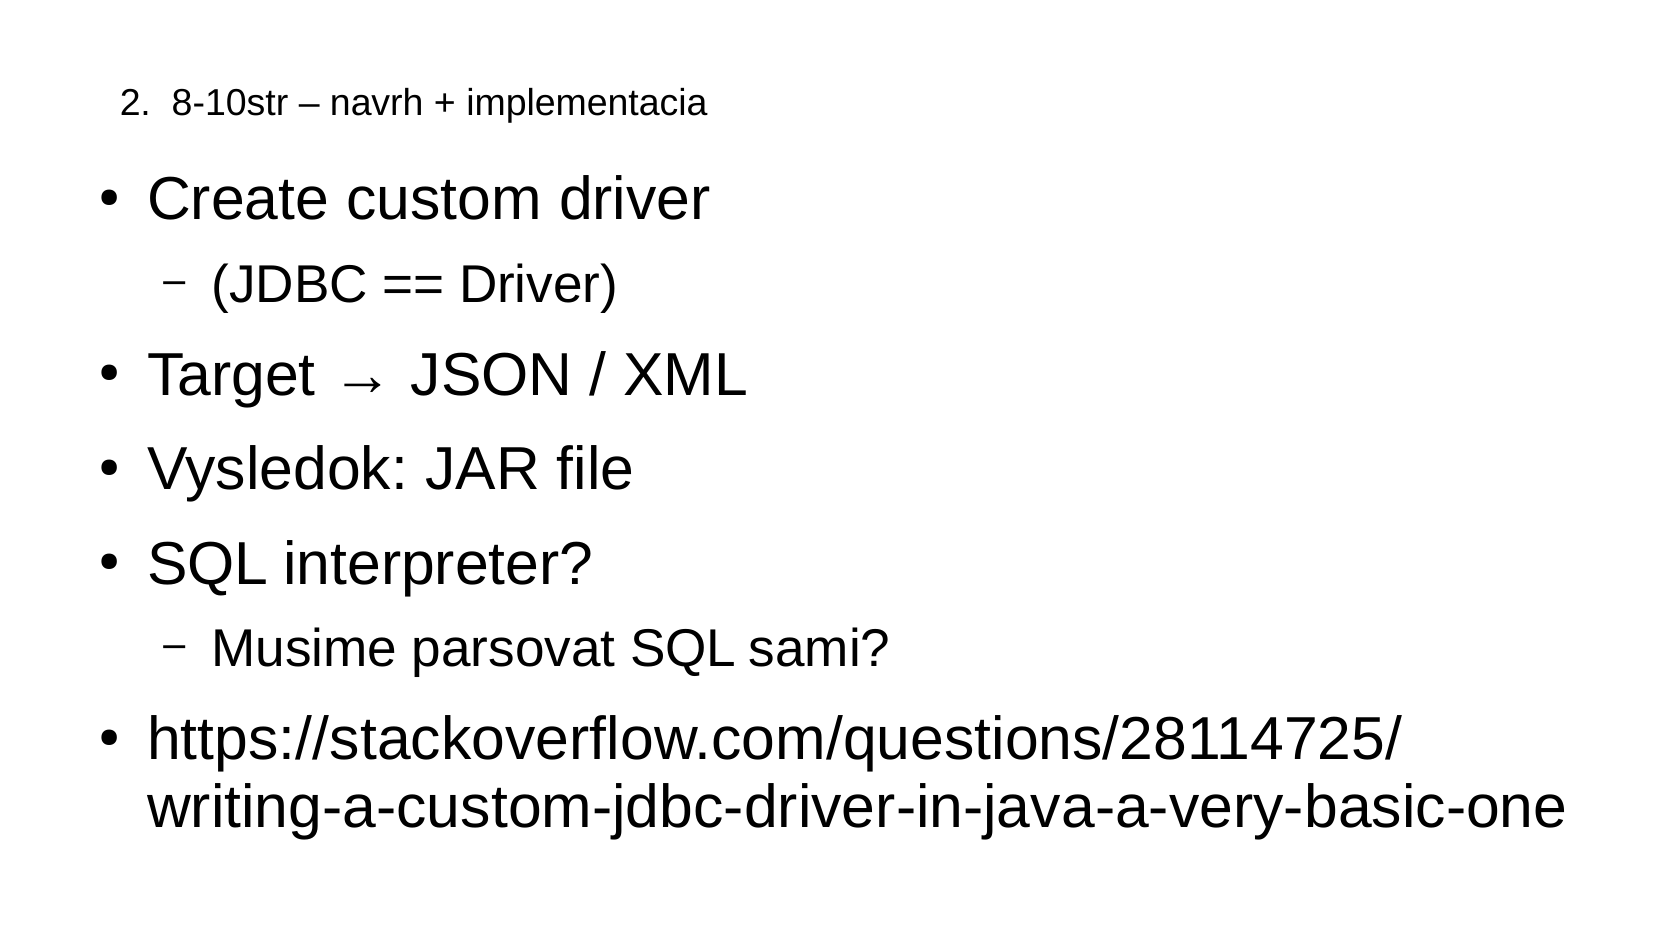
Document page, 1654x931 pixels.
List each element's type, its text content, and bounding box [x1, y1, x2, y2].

list Create custom driver (JDBC == Driver) Target → JSON / XML Vysledok: JAR file SQL interpreter? Musime parsovat SQL sami? https://stackoverflow.com/questions/28114725/writing-a-custom-jdbc-driver-in-java-a-very-basic-one [82, 165, 1571, 863]
text_box 2. 8-10str – navrh + implementacia [105, 74, 723, 131]
